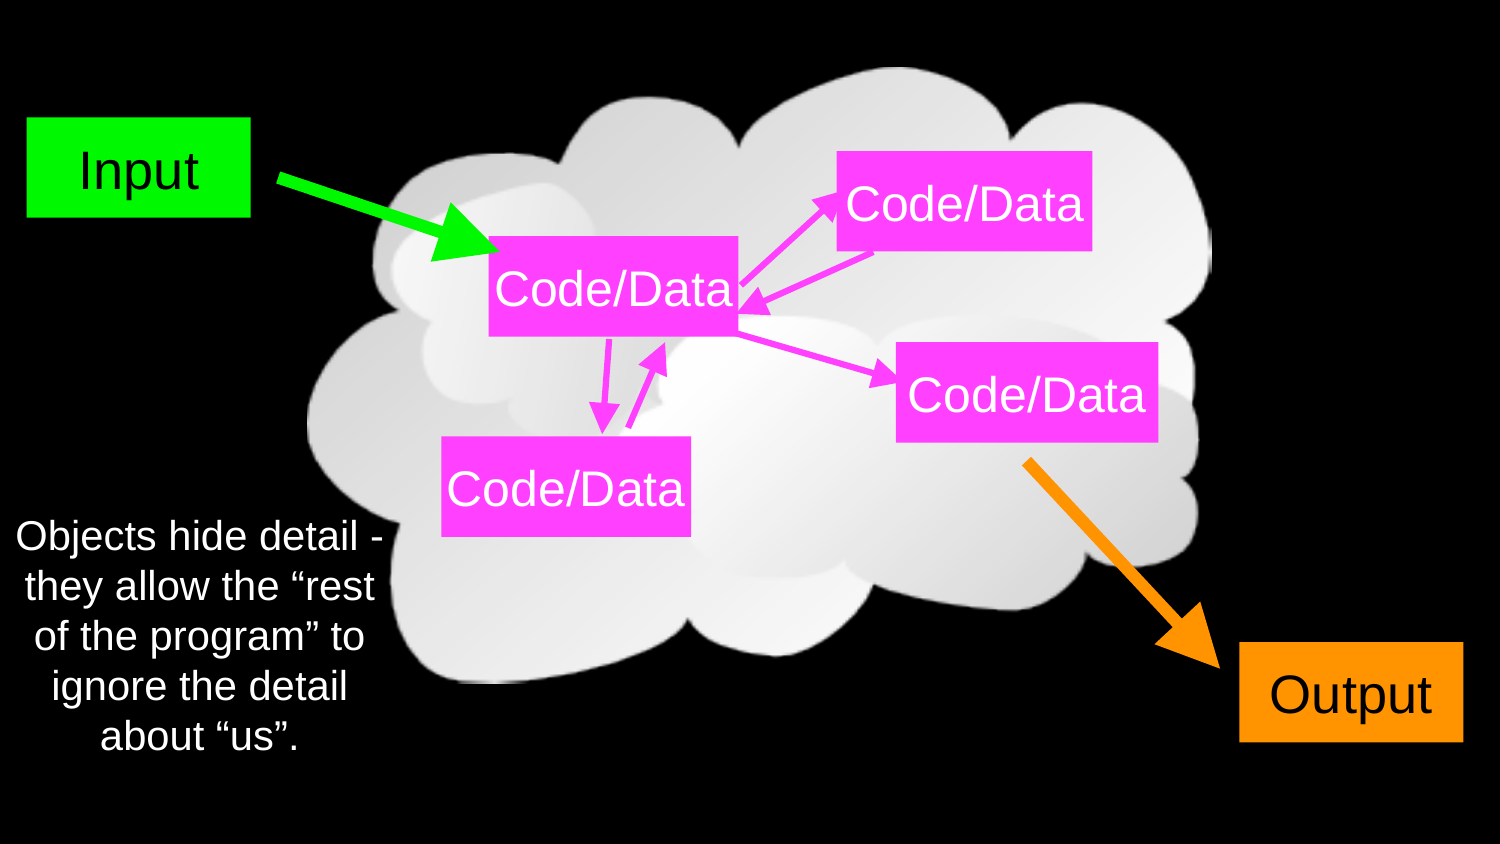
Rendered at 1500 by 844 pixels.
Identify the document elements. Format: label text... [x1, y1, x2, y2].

text_box Output [1239, 642, 1464, 743]
picture [739, 215, 863, 308]
text_box Code/Data [836, 151, 1093, 252]
text_box Code/Data [488, 236, 739, 337]
text_box Code/Data [895, 342, 1159, 443]
text_box Objects hide detail - they allow the “rest of the program” to ignore the detail about “us”. [8, 493, 391, 775]
text_box Code/Data [441, 436, 692, 537]
text_box Input [26, 117, 251, 218]
picture [307, 67, 1212, 684]
